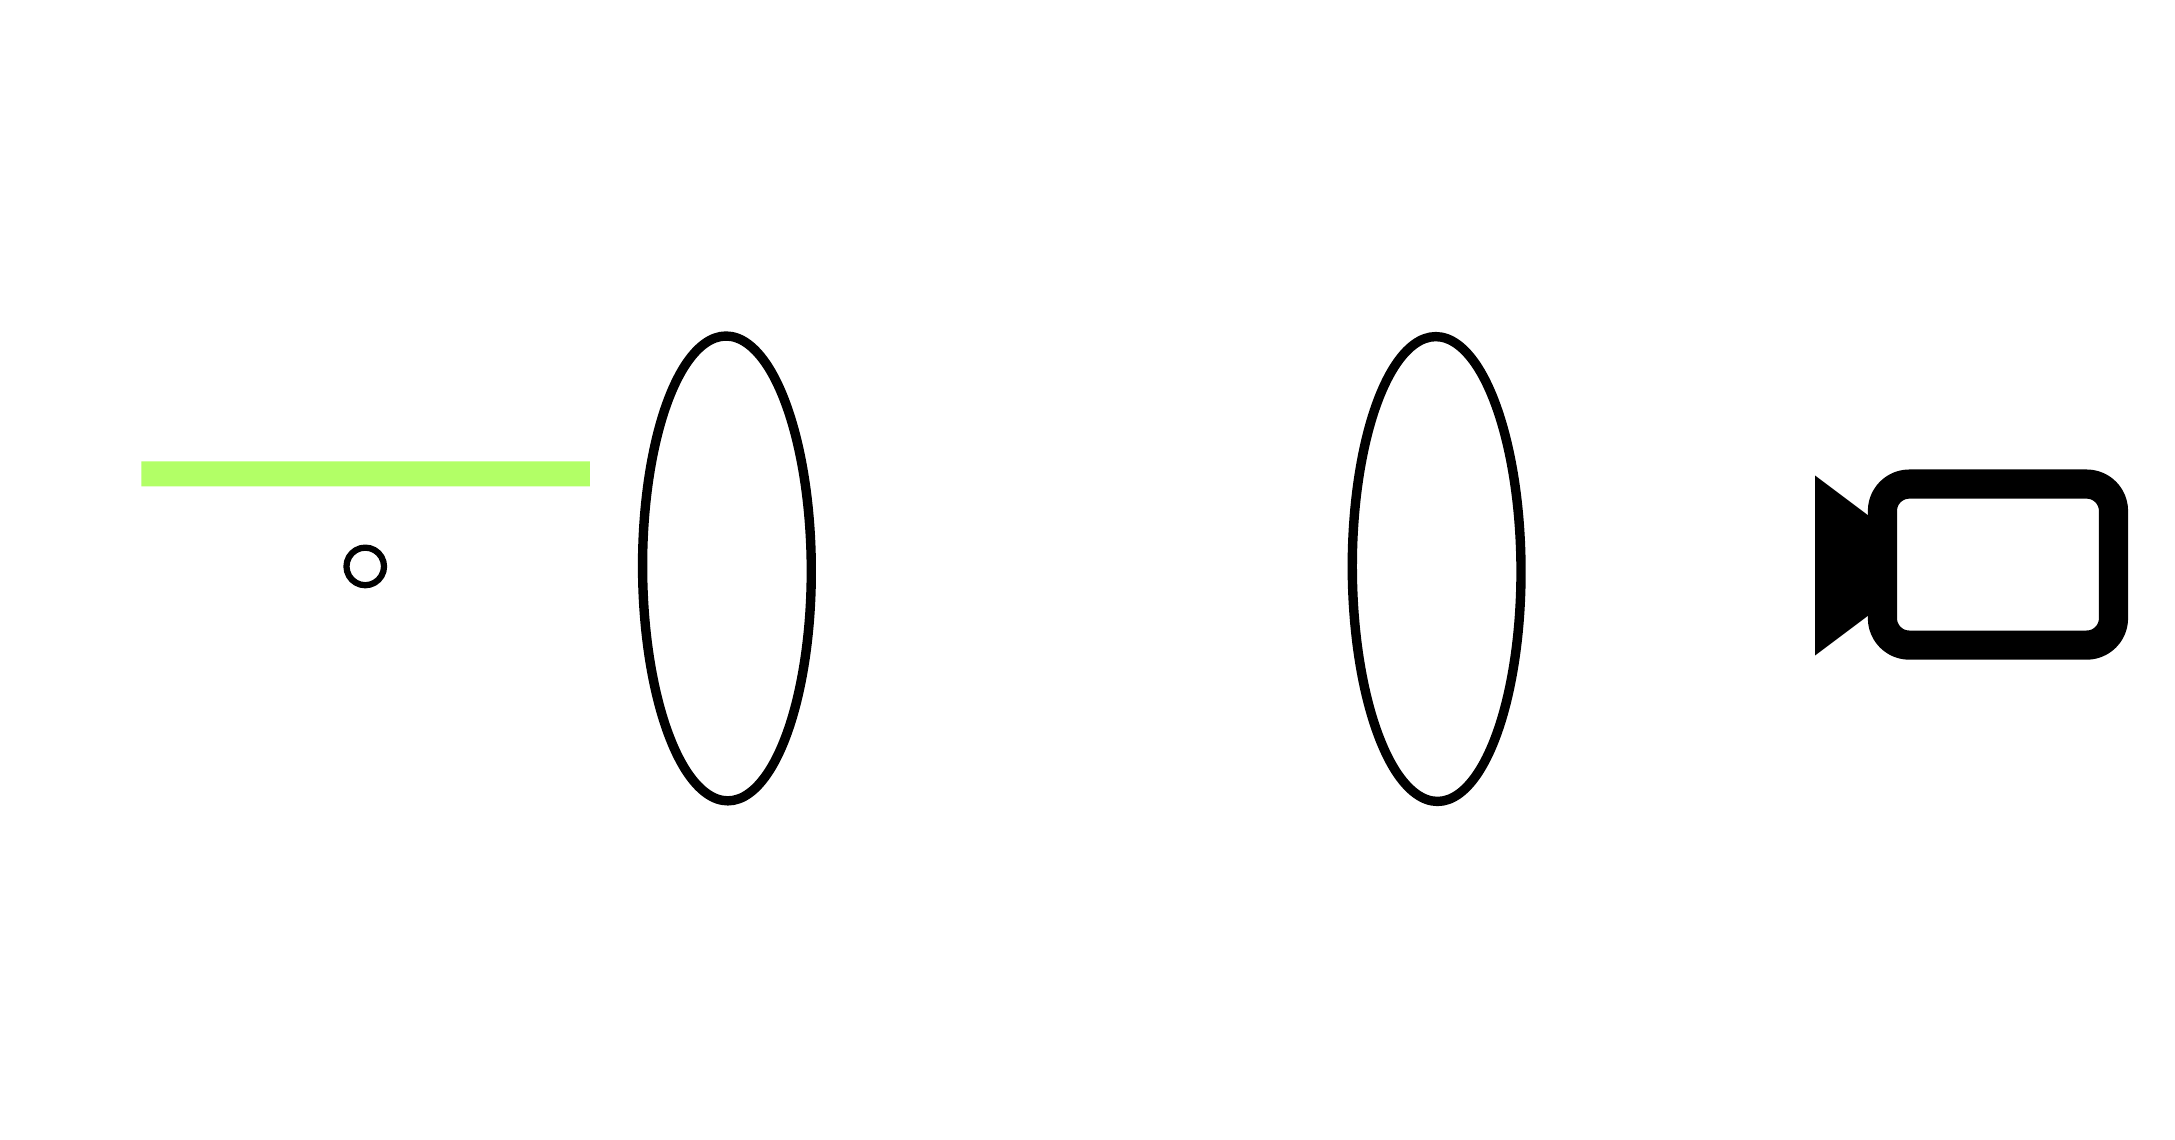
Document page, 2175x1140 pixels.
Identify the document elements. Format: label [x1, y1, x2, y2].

text_box [1882, 484, 2114, 646]
text_box [642, 336, 812, 801]
text_box [1352, 336, 1522, 802]
text_box [1815, 475, 1876, 656]
